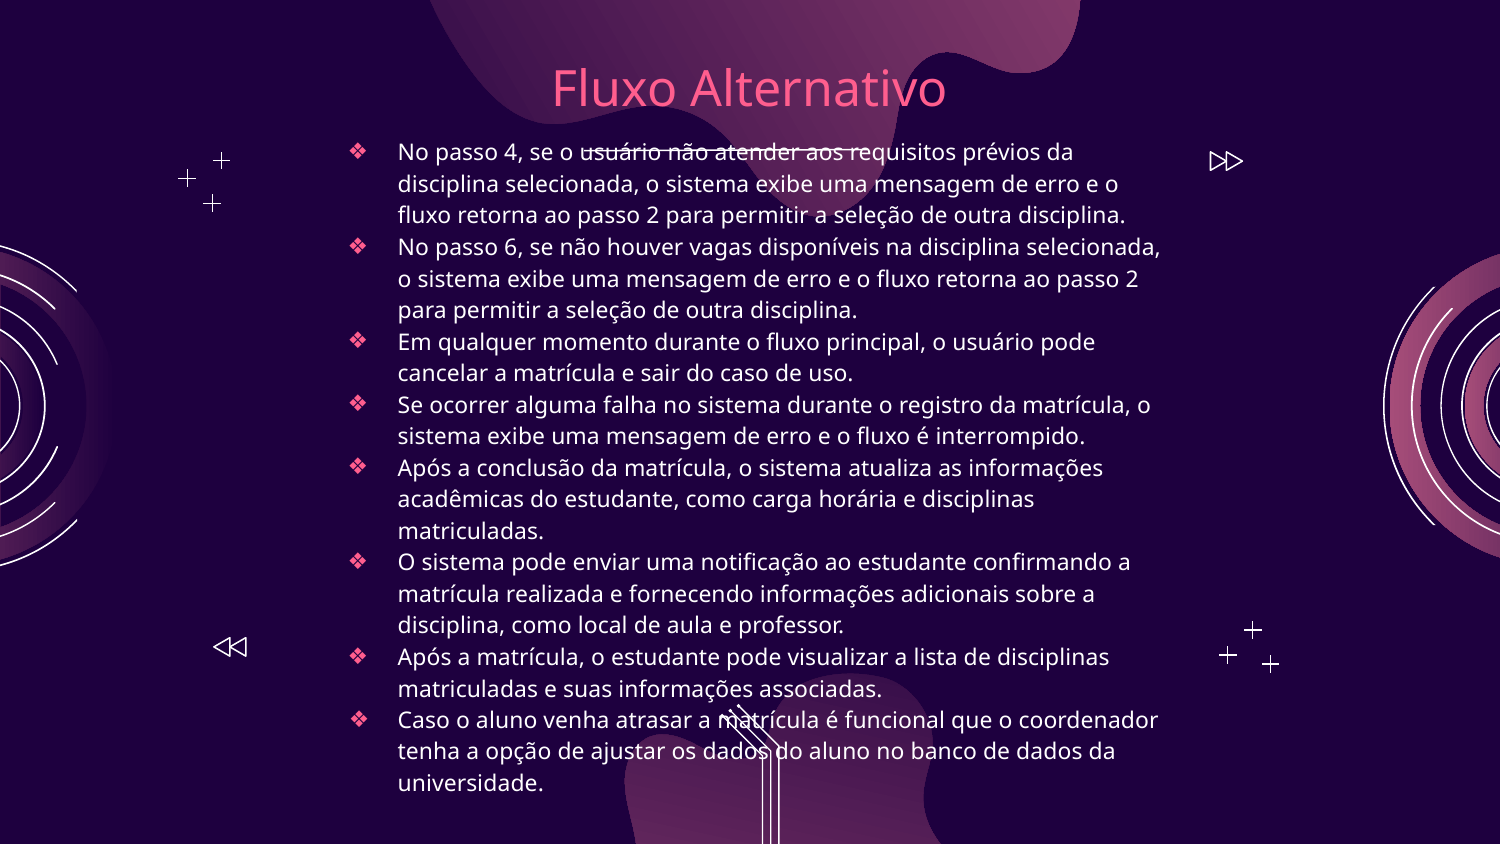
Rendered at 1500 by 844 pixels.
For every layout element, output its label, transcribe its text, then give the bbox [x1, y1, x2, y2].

text_box [728, 708, 772, 844]
text_box [736, 703, 780, 844]
text_box [213, 152, 230, 169]
text_box [1244, 621, 1262, 639]
title Fluxo Alternativo [322, 41, 1178, 123]
text_box [178, 169, 196, 187]
subtitle No passo 4, se o usuário não atender aos requisitos prévios da disciplina selecionada, o sistema exibe uma mensagem de erro e o fluxo retorna ao passo 2 para permitir a seleção de outra disciplina. No passo 6, se não houver vagas disponíveis na disciplina selecionada, o sistema exibe uma mensagem de erro e o fluxo retorna ao passo 2 para permitir a seleção de outra disciplina. Em qualquer momento durante o fluxo principal, o usuário pode cancelar a matrícula e sair do caso de uso. Se ocorrer alguma falha no sistema durante o registro da matrícula, o sistema exibe uma mensagem de erro e o fluxo é interrompido. Após a conclusão da matrícula, o sistema atualiza as informações acadêmicas do estudante, como carga horária e disciplinas matriculadas. O sistema pode enviar uma notificação ao estudante confirmando a matrícula realizada e fornecendo informações adicionais sobre a disciplina, como local de aula e professor. Após a matrícula, o estudante pode visualizar a lista de disciplinas matriculadas e suas informações associadas. Caso o aluno venha atrasar a matrícula é funcional que o coordenador tenha a opção de ajustar os dados do aluno no banco de dados da universidade. [307, 181, 1193, 812]
text_box [1219, 646, 1237, 664]
text_box [1262, 655, 1279, 673]
text_box [203, 194, 221, 212]
text_box [720, 713, 764, 844]
